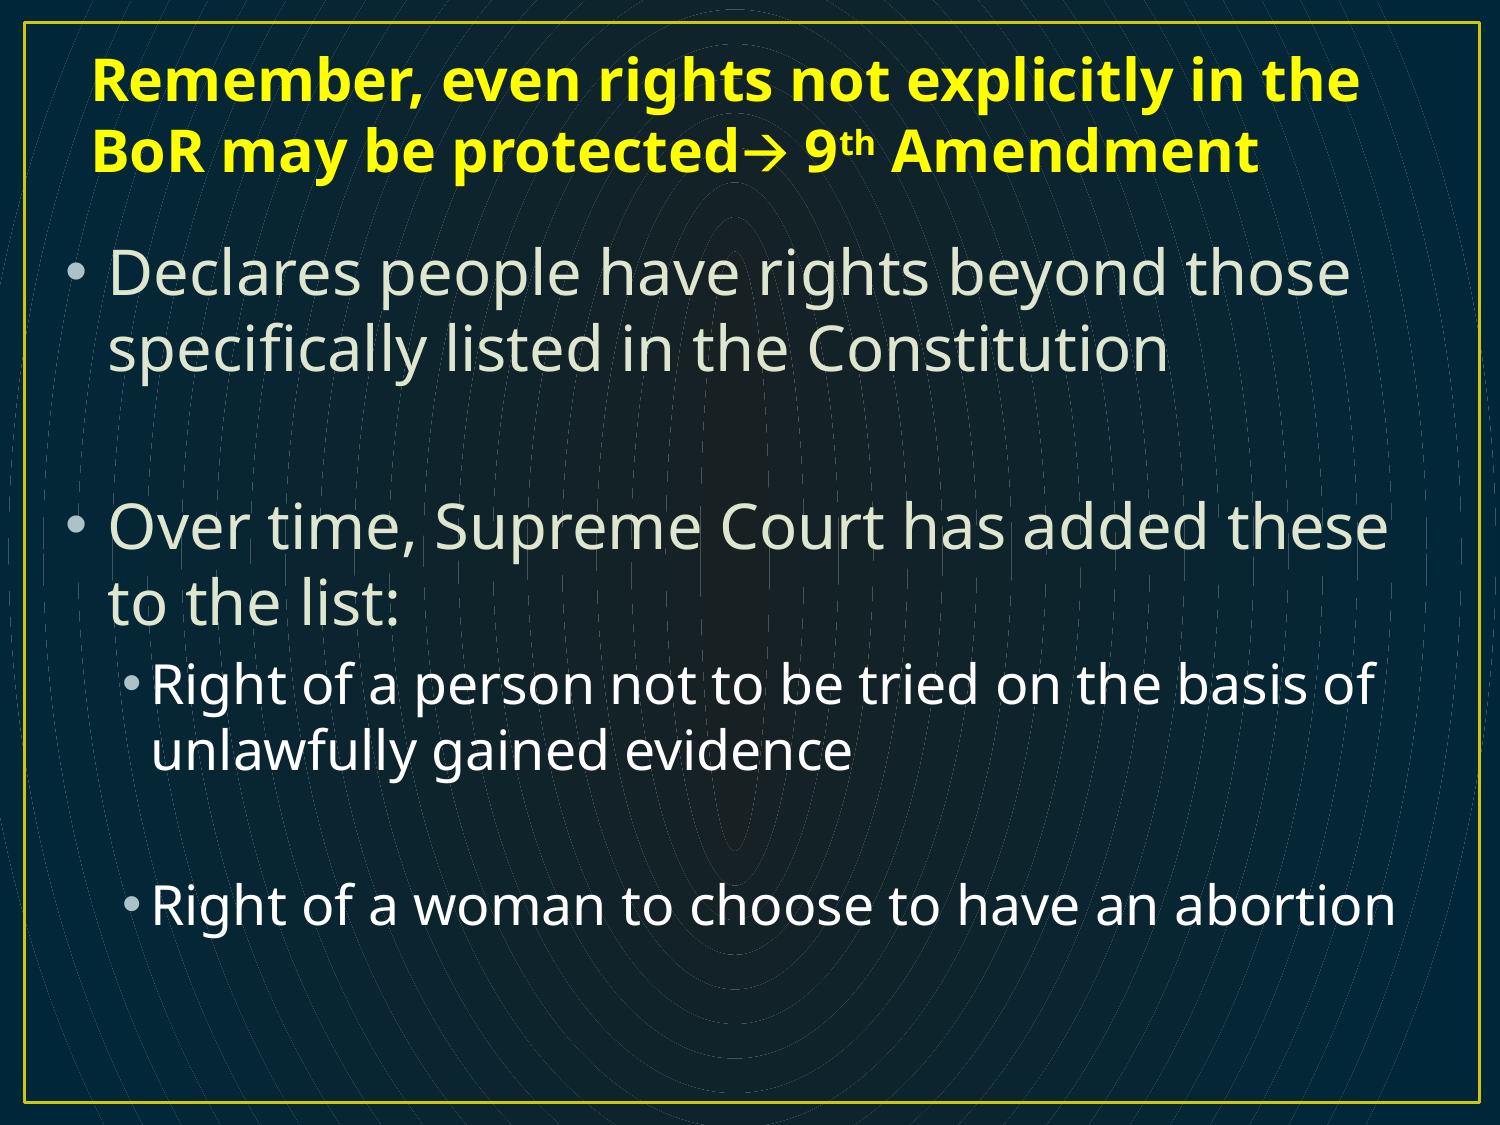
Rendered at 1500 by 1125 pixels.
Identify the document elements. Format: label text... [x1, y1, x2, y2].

title Remember, even rights not explicitly in the BoR may be protected🡪 9th Amendment [75, 4, 1425, 193]
list Declares people have rights beyond those specifically listed in the Constitution Over time, Supreme Court has added these to the list: Right of a person not to be tried on the basis of unlawfully gained evidence Right of a woman to choose to have an abortion [50, 224, 1425, 1005]
